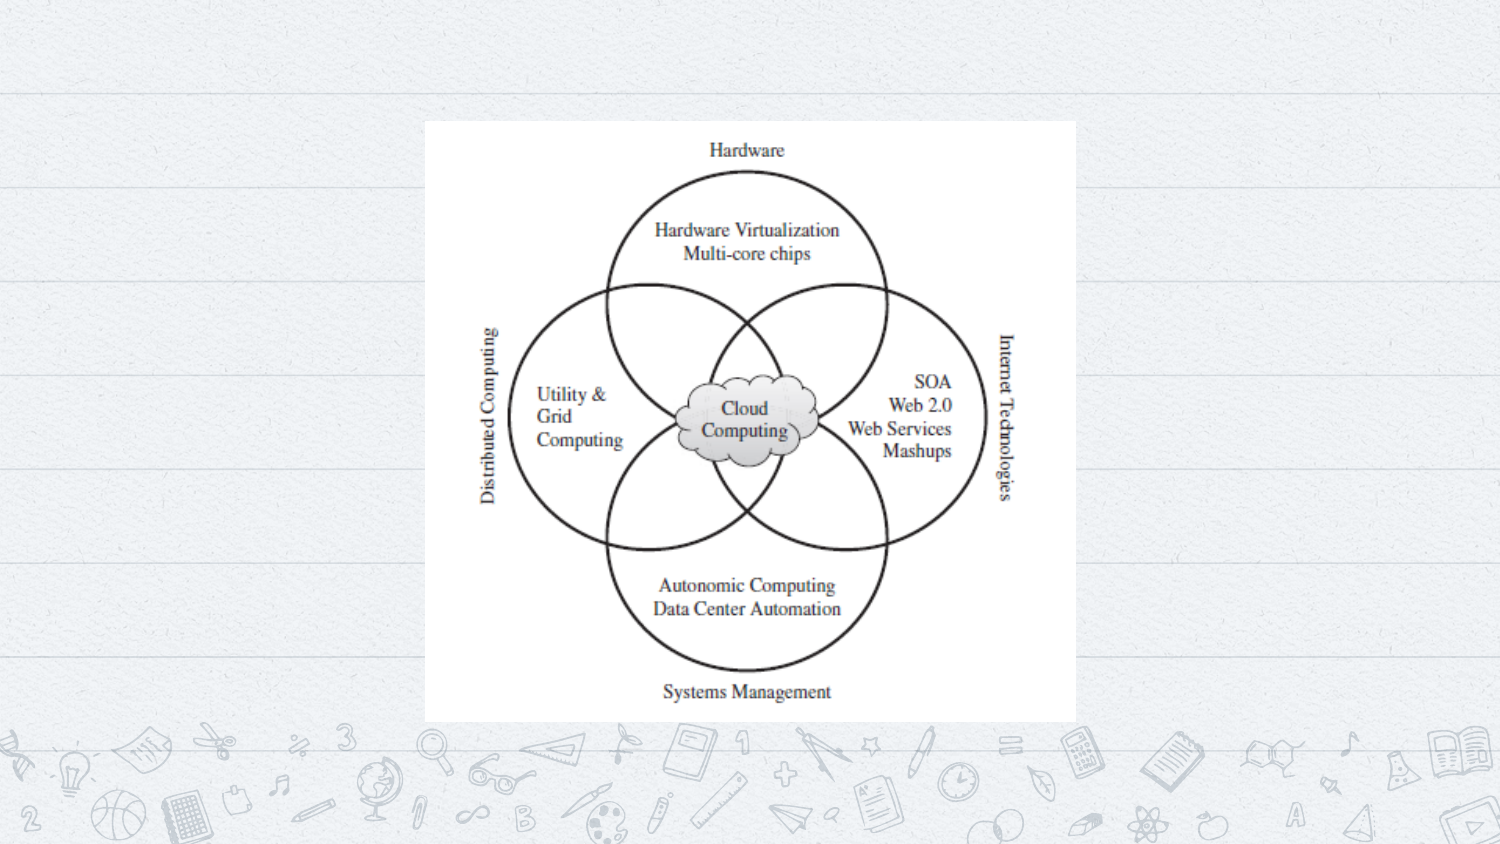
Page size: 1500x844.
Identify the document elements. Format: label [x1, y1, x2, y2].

picture [425, 121, 1076, 722]
